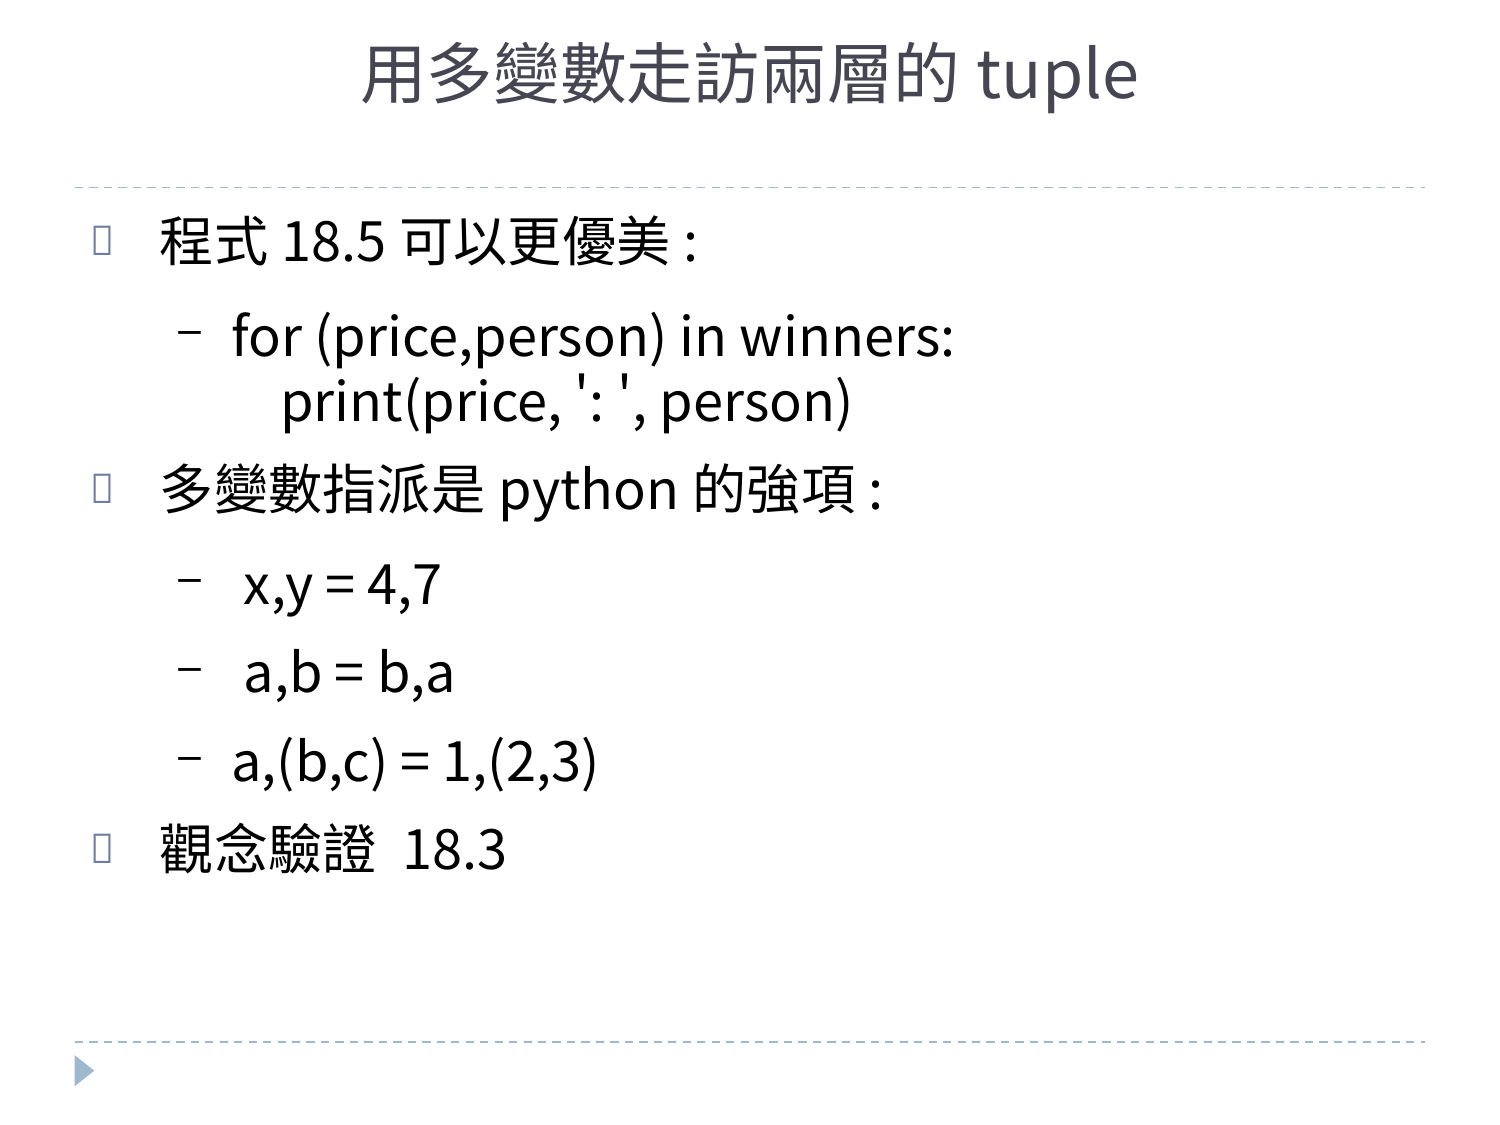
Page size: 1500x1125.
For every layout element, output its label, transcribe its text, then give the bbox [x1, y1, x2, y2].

list 程式18.5可以更優美: for (price,person) in winners: print(price, ': ', person) 多變數指派是python的強項: x,y = 4,7 a,b = b,a a,(b,c) = 1,(2,3) 觀念驗證 18.3 [75, 200, 1425, 1010]
title 用多變數走訪兩層的tuple [75, 24, 1425, 188]
